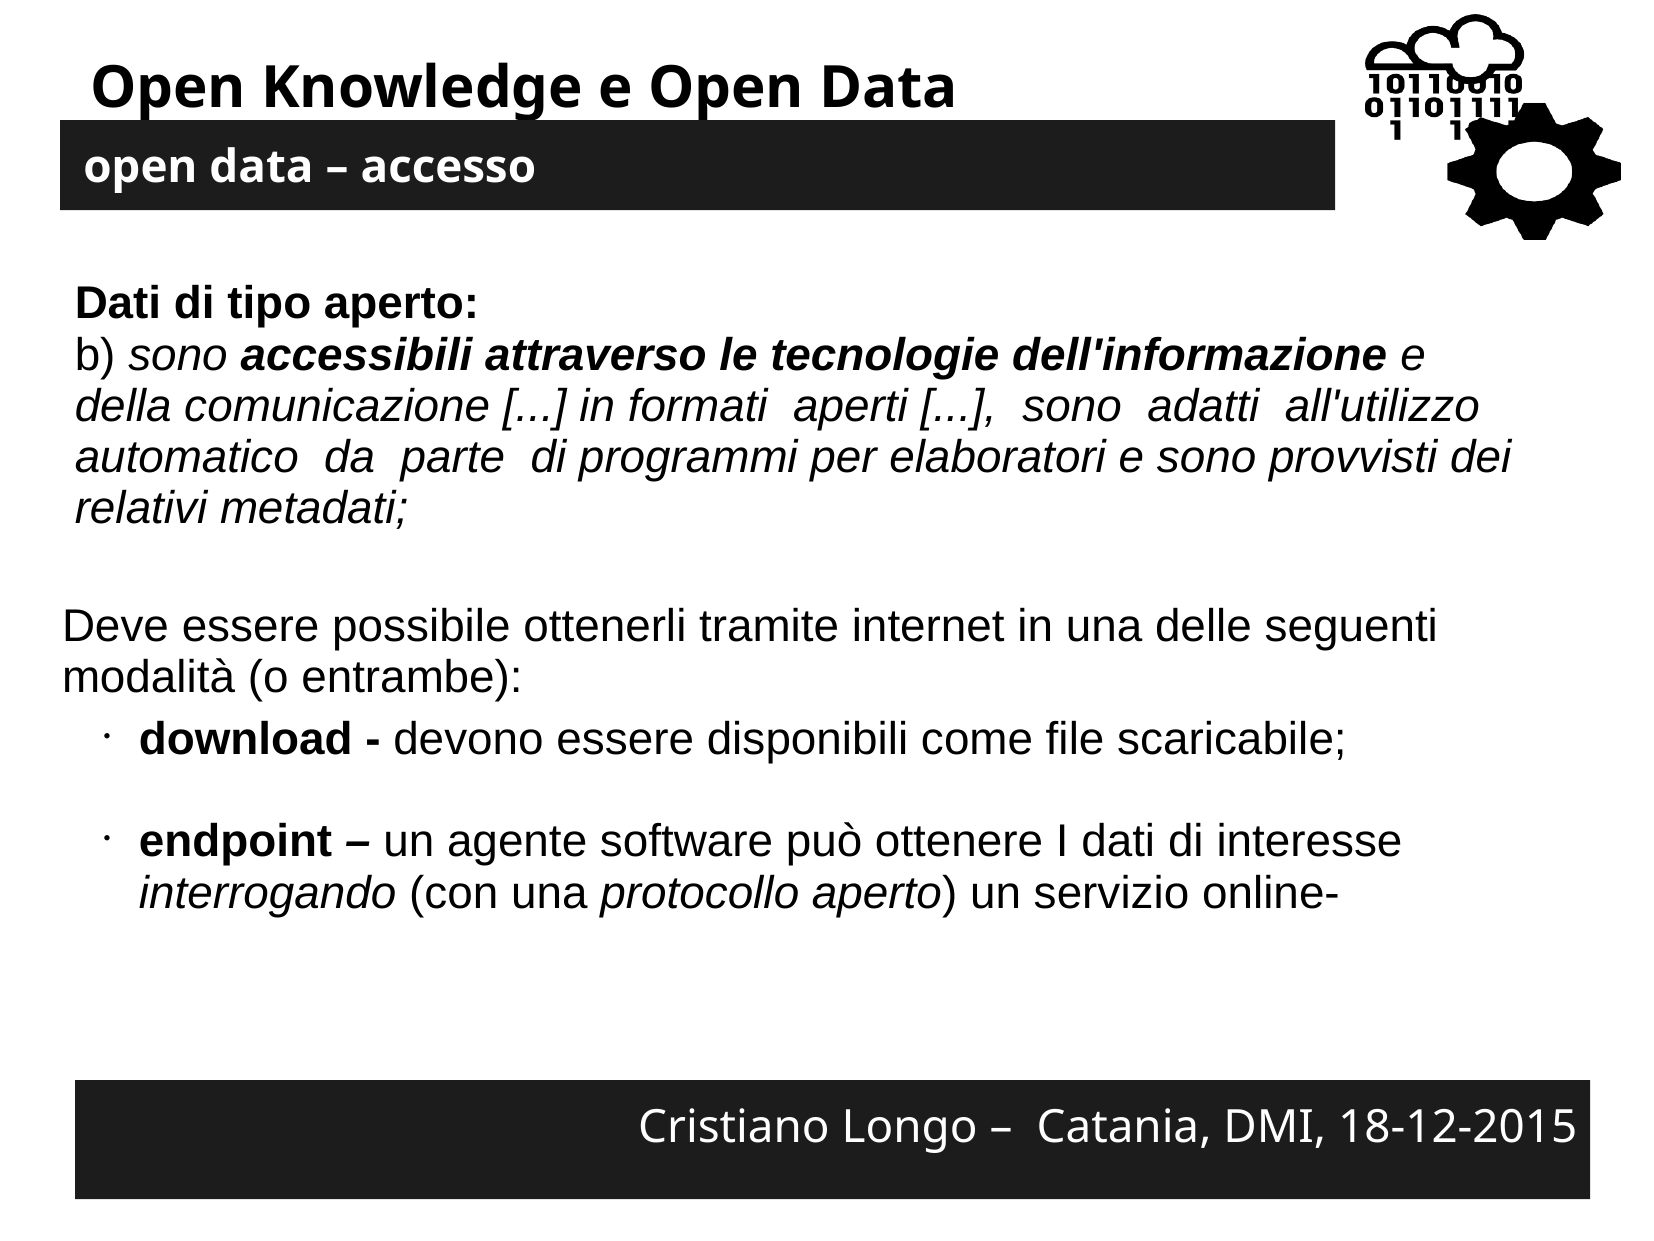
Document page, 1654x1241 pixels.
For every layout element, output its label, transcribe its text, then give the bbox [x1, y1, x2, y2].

list Cristiano Longo – Catania, DMI, 18-12-2015 [75, 1080, 1591, 1200]
list open data – accesso [60, 120, 1336, 211]
text_box download - devono essere disponibili come file scaricabile; endpoint – un agente software può ottenere I dati di interesse interrogando (con una protocollo aperto) un servizio online- [88, 705, 1619, 991]
picture [1365, 14, 1621, 241]
text_box Deve essere possibile ottenerli tramite internet in una delle seguenti modalità (o entrambe): [47, 592, 1578, 710]
text_box Dati di tipo aperto: b) sono accessibili attraverso le tecnologie dell'informazione e della comunicazione [...] in formati aperti [...], sono adatti all'utilizzo automatico da parte di programmi per elaboratori e sono provvisti dei relativi metadati; [60, 270, 1546, 542]
list Open Knowledge e Open Data [75, 45, 1325, 120]
